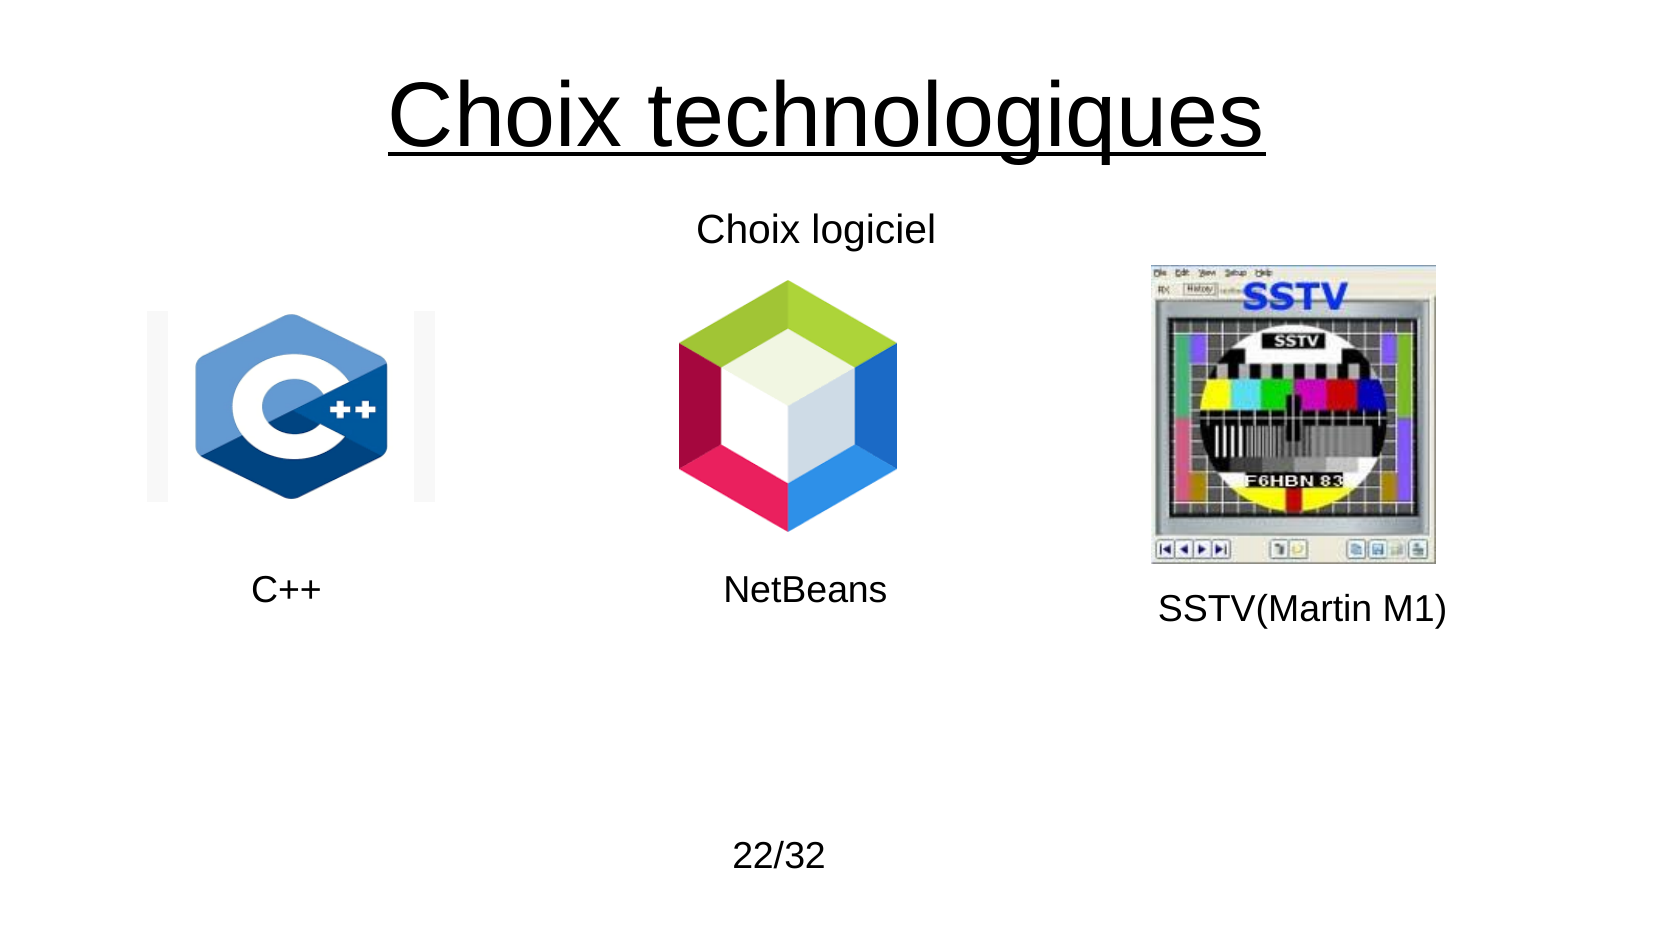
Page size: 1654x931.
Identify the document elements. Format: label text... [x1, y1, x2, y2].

list Choix logiciel [47, 206, 1536, 747]
title Choix technologiques [82, 37, 1571, 193]
text_box <numéro>/32 [717, 826, 1345, 884]
picture [679, 280, 897, 532]
text_box NetBeans [708, 561, 1063, 660]
picture [1151, 265, 1436, 564]
text_box C++ [236, 561, 532, 618]
picture [147, 311, 435, 502]
text_box SSTV(Martin M1) [1122, 580, 1477, 680]
